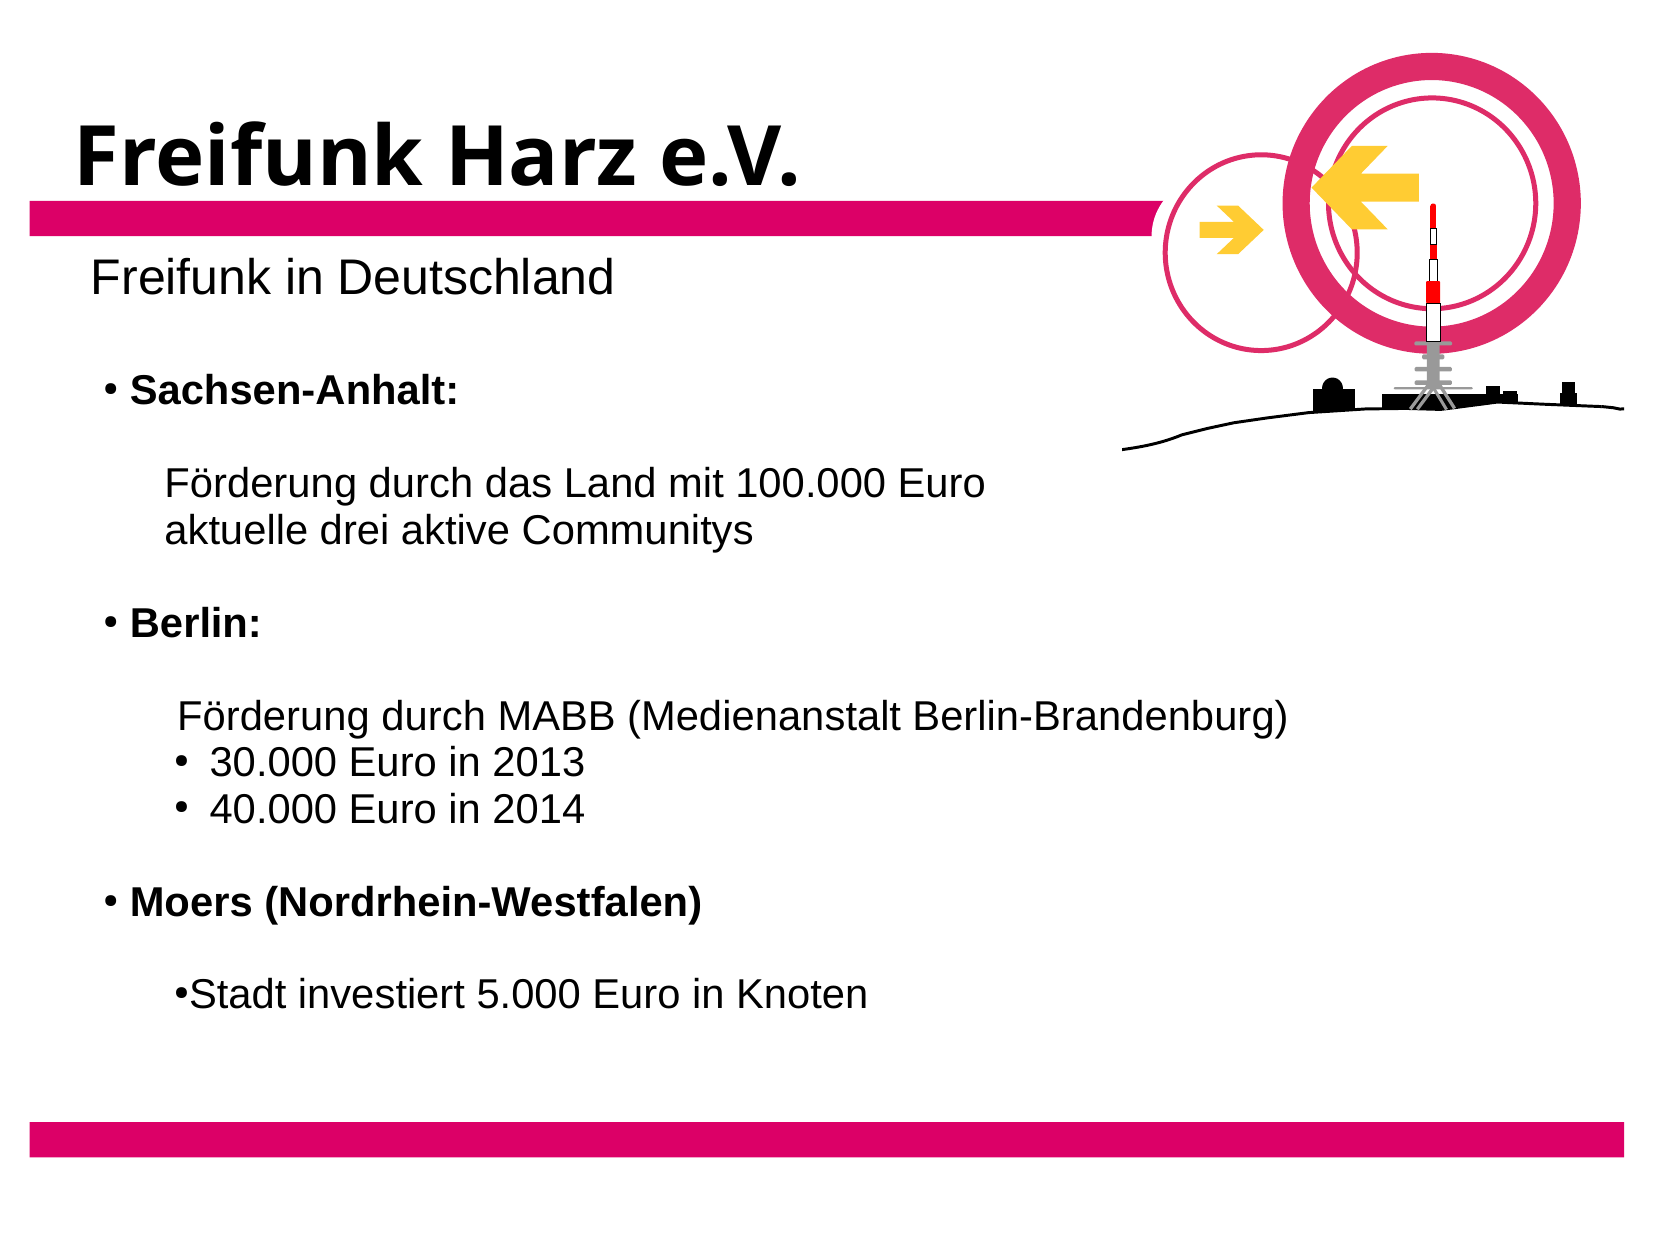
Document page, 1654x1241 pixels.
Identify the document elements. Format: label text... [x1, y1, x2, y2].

text_box Sachsen-Anhalt: Förderung durch das Land mit 100.000 Euro aktuelle drei aktive Communitys Berlin: Förderung durch MABB (Medienanstalt Berlin-Brandenburg) 30.000 Euro in 2013 40.000 Euro in 2014 Moers (Nordrhein-Westfalen) Stadt investiert 5.000 Euro in Knoten [88, 359, 1536, 1034]
subtitle Freifunk in Deutschland [76, 218, 697, 337]
